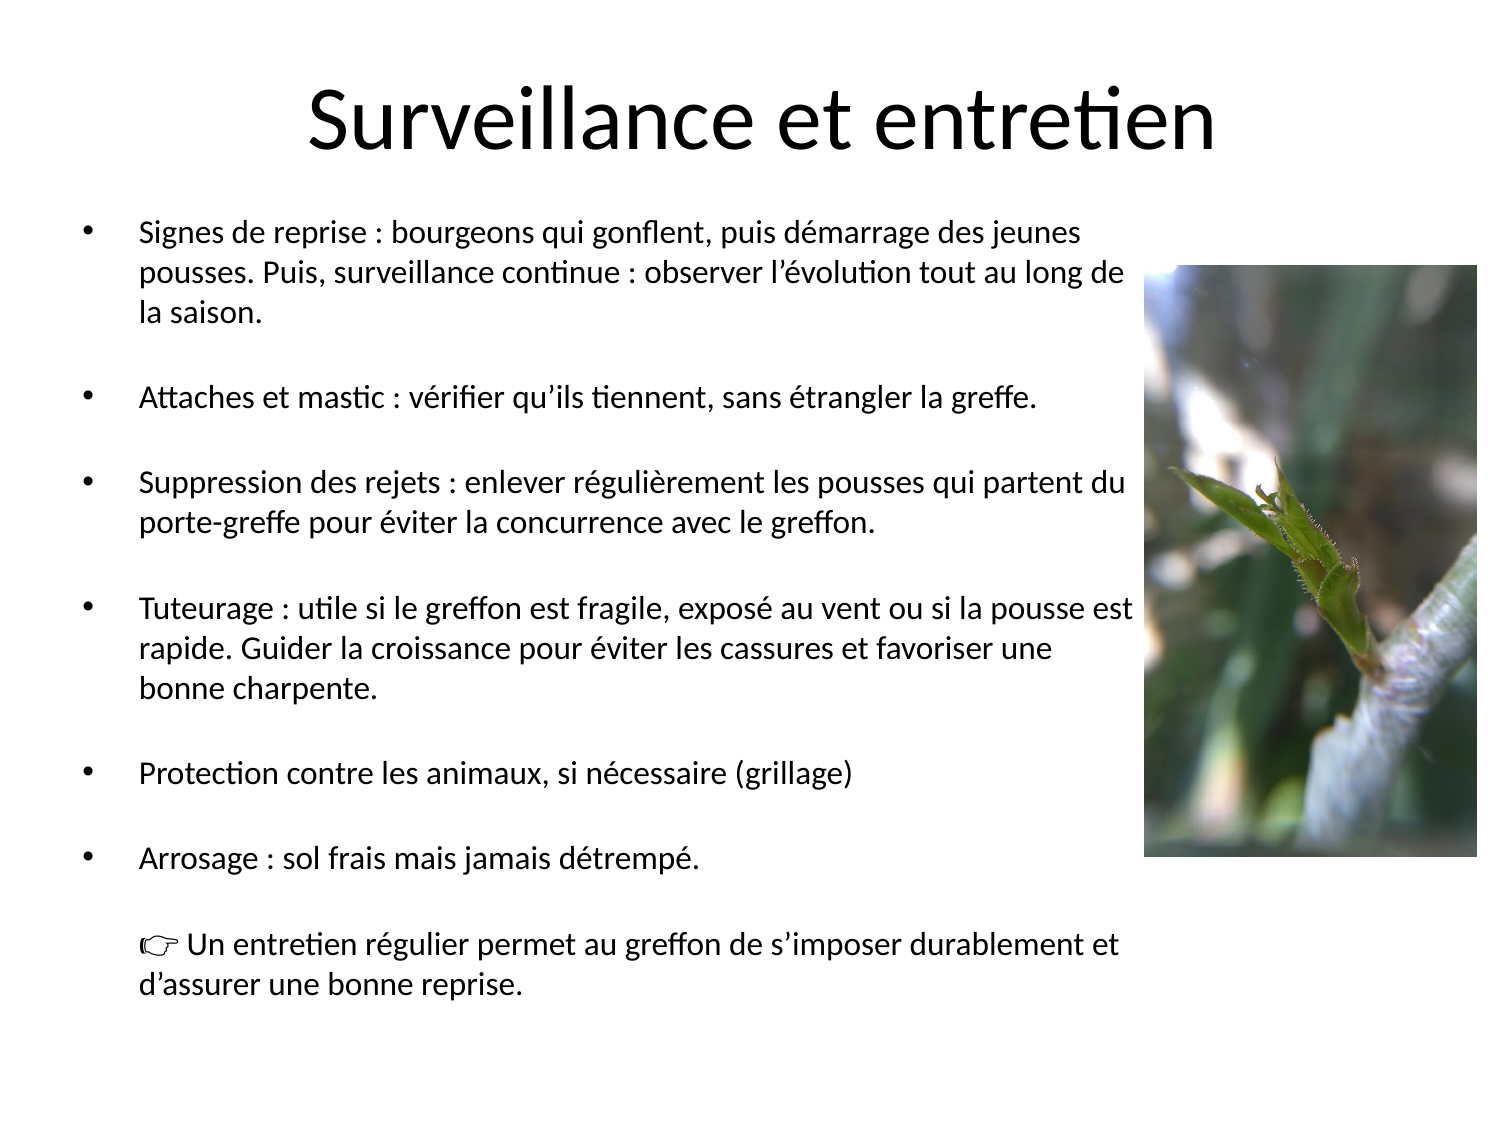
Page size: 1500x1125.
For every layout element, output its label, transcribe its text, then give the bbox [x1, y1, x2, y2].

picture [1144, 265, 1477, 857]
title Surveillance et entretien [88, 19, 1439, 207]
list Signes de reprise : bourgeons qui gonflent, puis démarrage des jeunes pousses. Puis, surveillance continue : observer l’évolution tout au long de la saison. Attaches et mastic : vérifier qu’ils tiennent, sans étrangler la greffe. Suppression des rejets : enlever régulièrement les pousses qui partent du porte-greffe pour éviter la concurrence avec le greffon. Tuteurage : utile si le greffon est fragile, exposé au vent ou si la pousse est rapide. Guider la croissance pour éviter les cassures et favoriser une bonne charpente. Protection contre les animaux, si nécessaire (grillage) Arrosage : sol frais mais jamais détrempé. 👉 Un entretien régulier permet au greffon de s’imposer durablement et d’assurer une bonne reprise. [67, 202, 1152, 1093]
